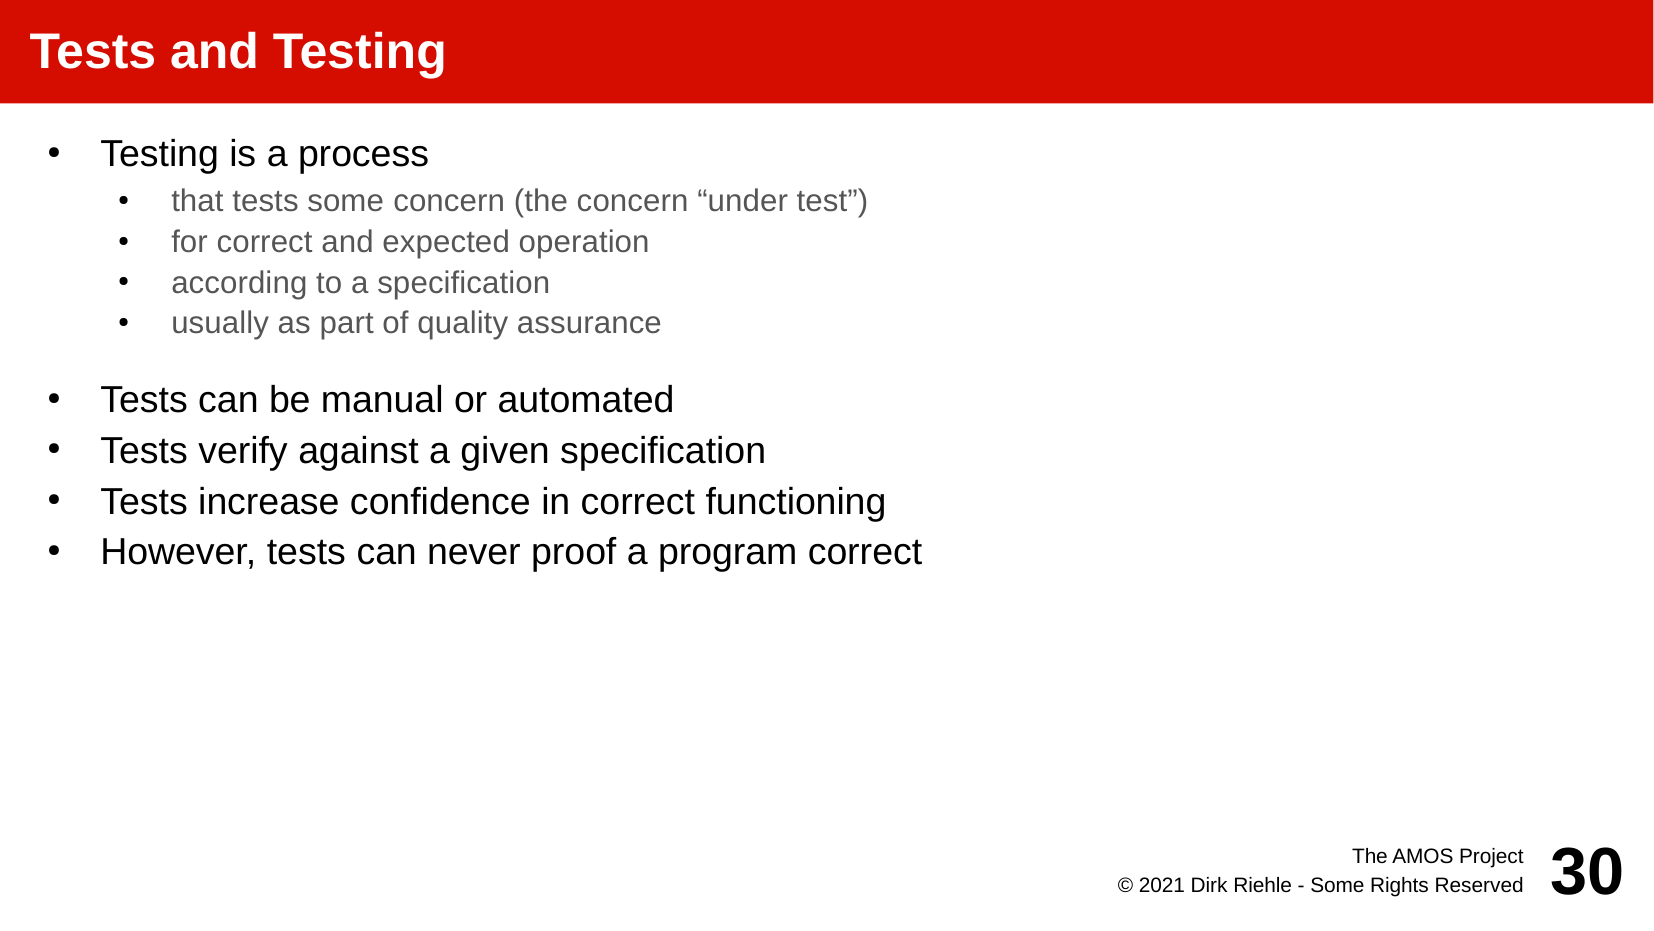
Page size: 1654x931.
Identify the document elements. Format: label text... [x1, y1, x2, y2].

list Testing is a process that tests some concern (the concern “under test”) for correct and expected operation according to a specification usually as part of quality assurance Tests can be manual or automated Tests verify against a given specification Tests increase confidence in correct functioning However, tests can never proof a program correct [29, 132, 1625, 813]
title Tests and Testing [0, 0, 1654, 104]
